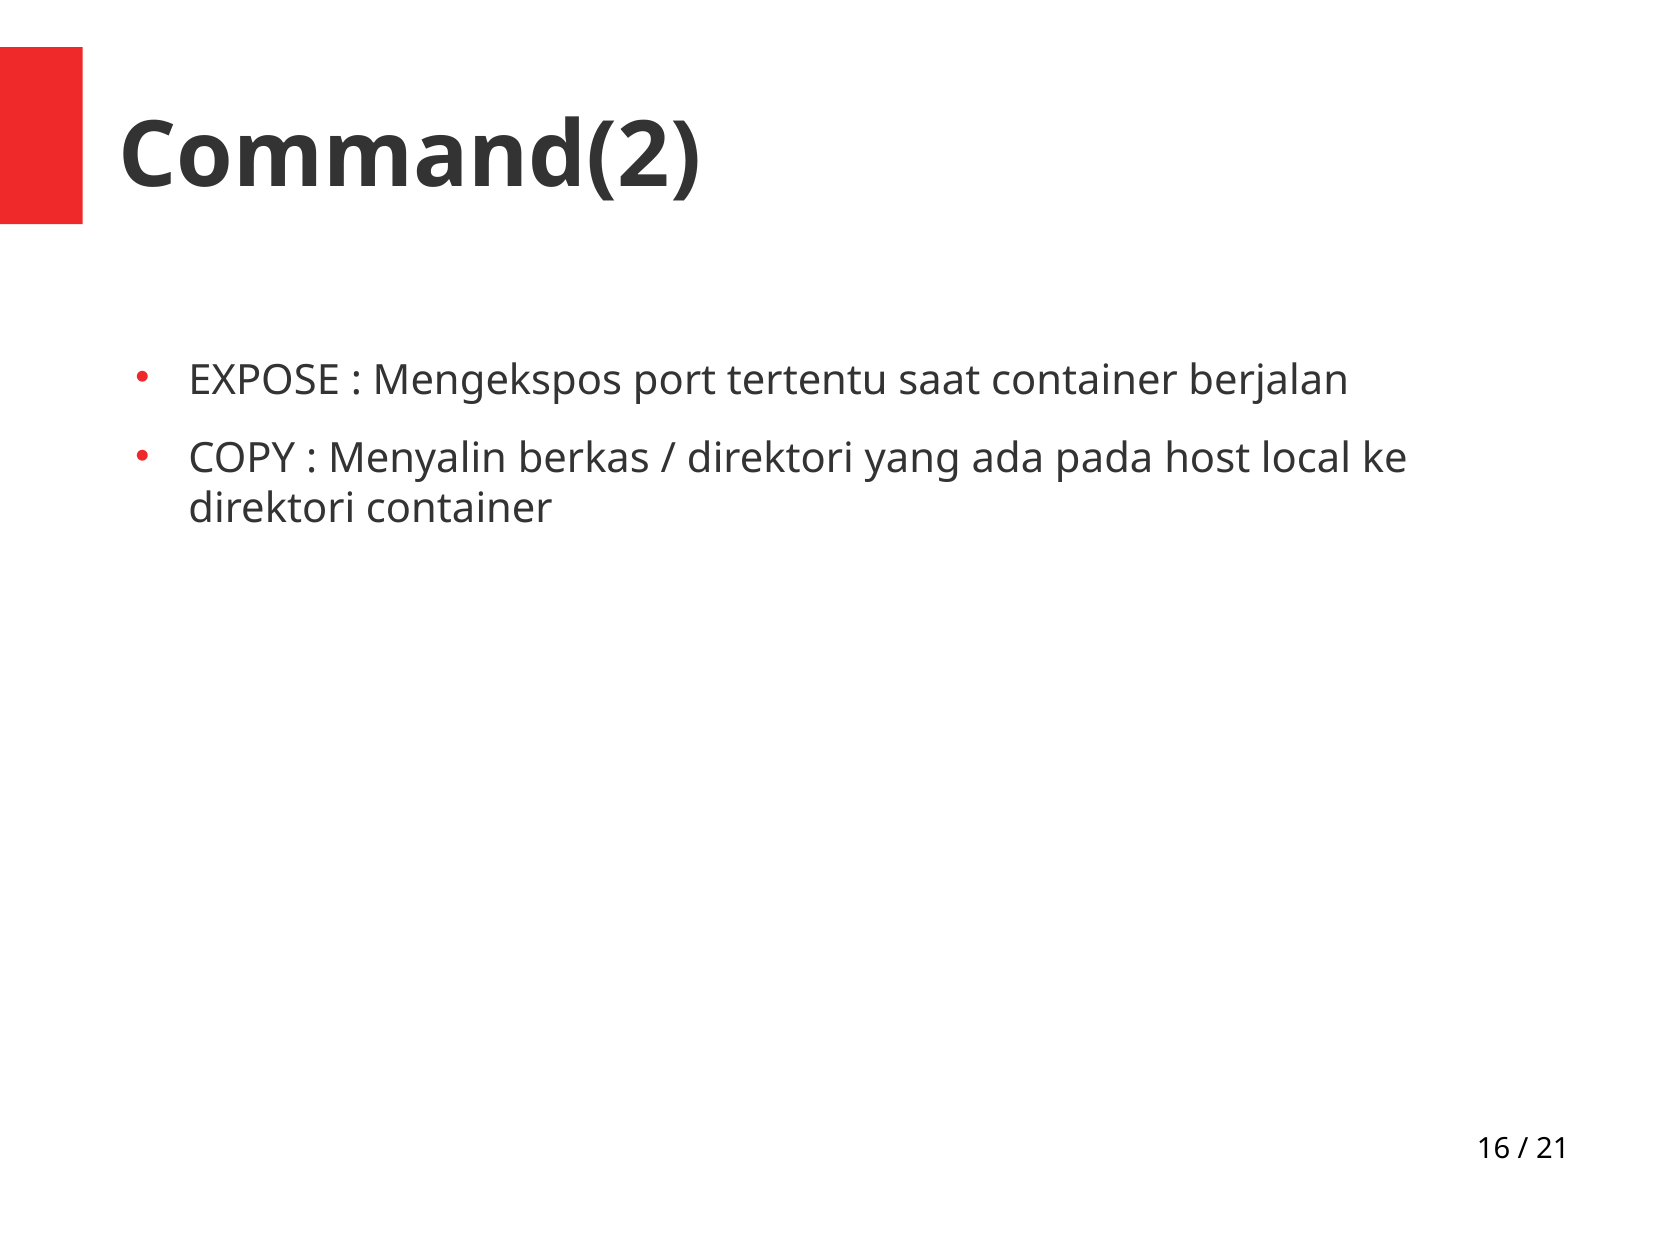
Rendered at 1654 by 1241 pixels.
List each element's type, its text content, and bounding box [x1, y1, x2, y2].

list EXPOSE : Mengekspos port tertentu saat container berjalan COPY : Menyalin berkas / direktori yang ada pada host local ke direktori container [118, 354, 1536, 1074]
title Command(2) [118, 49, 1571, 257]
